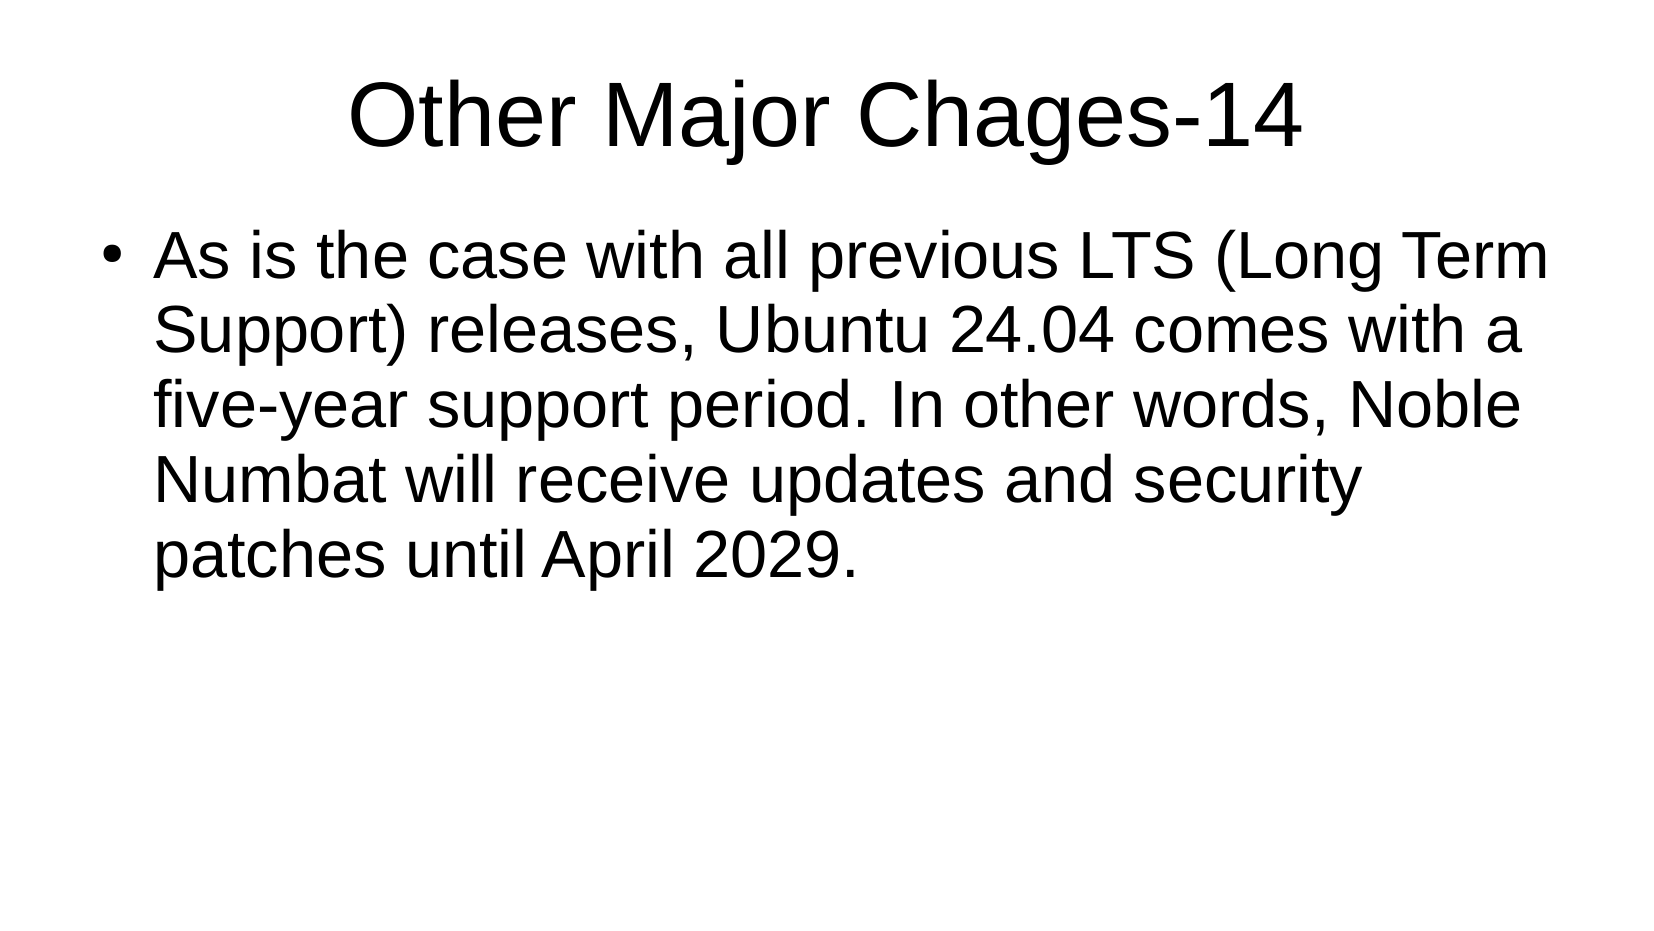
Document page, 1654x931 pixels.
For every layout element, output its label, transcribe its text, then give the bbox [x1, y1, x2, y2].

title Other Major Chages-14 [82, 37, 1571, 193]
list As is the case with all previous LTS (Long Term Support) releases, Ubuntu 24.04 comes with a five-year support period. In other words, Noble Numbat will receive updates and security patches until April 2029. [82, 217, 1571, 758]
